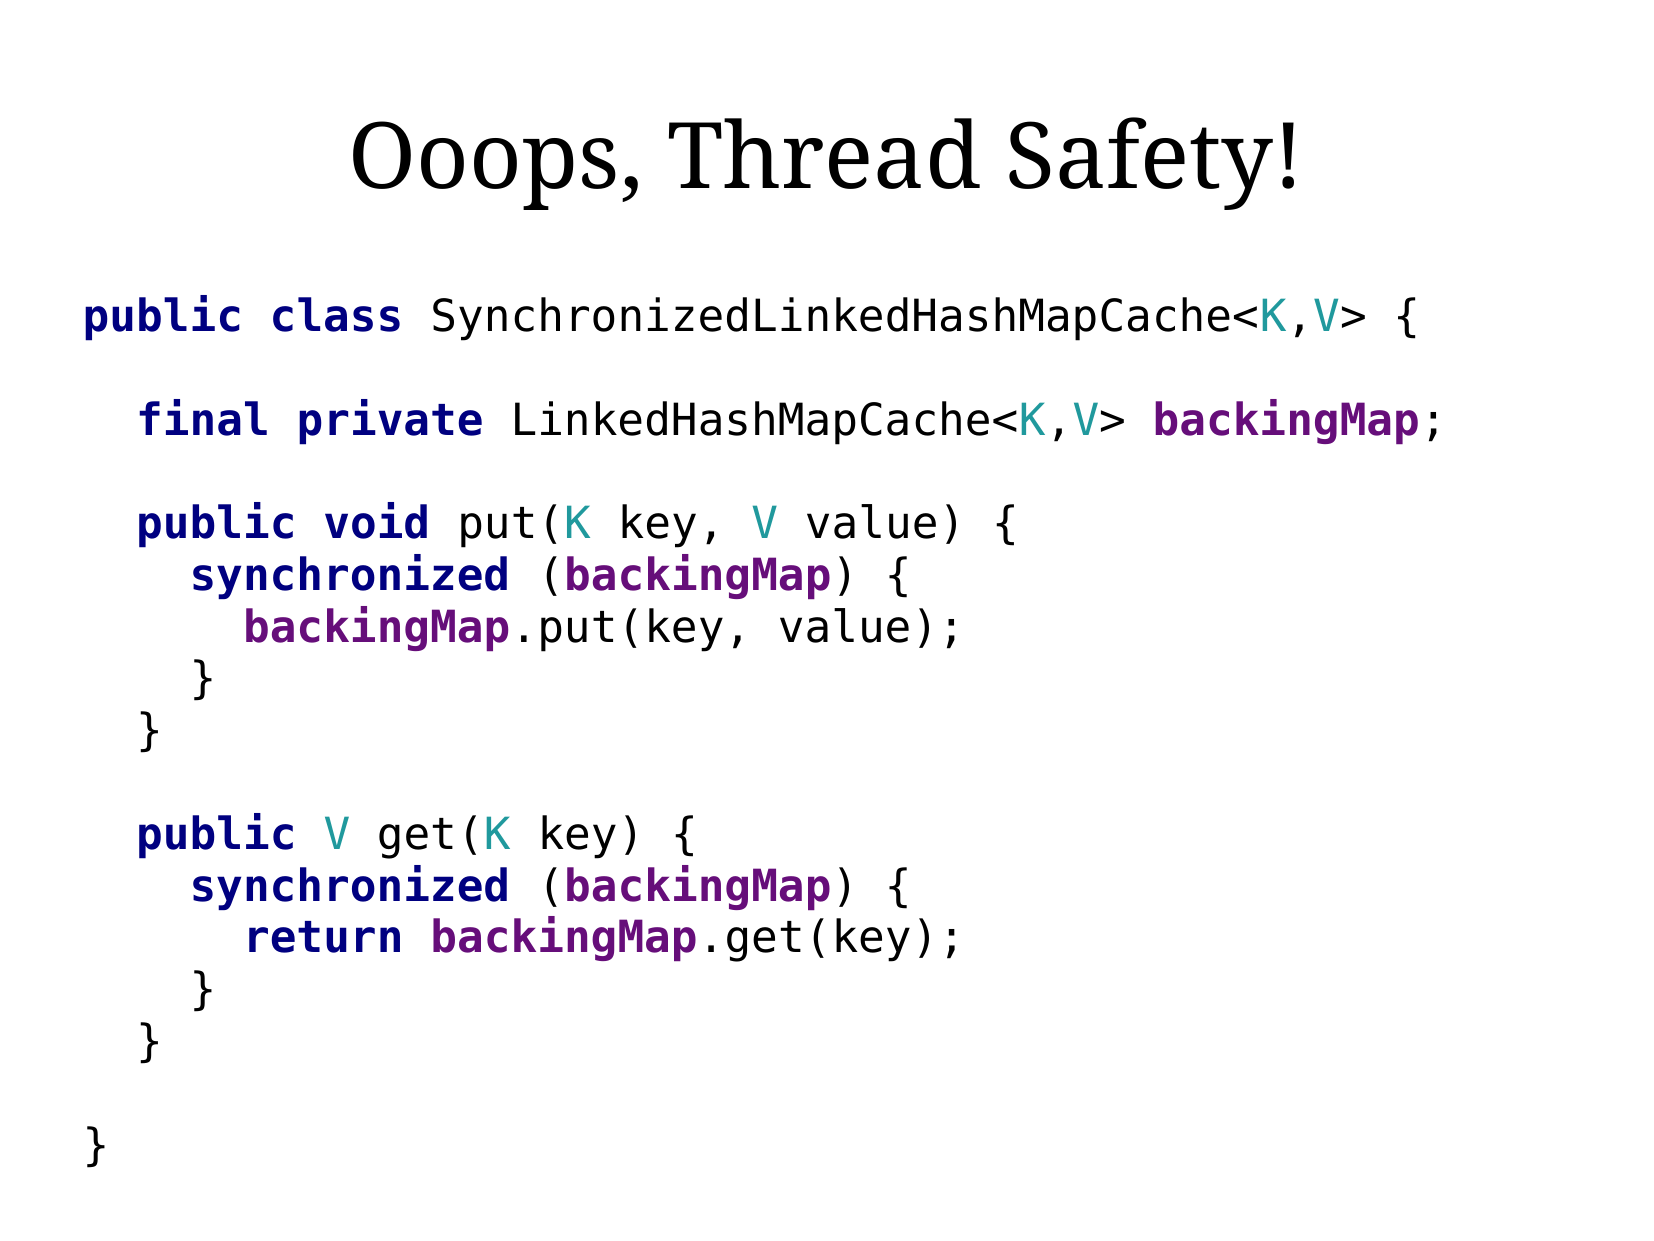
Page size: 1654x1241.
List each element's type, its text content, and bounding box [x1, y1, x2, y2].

list public class SynchronizedLinkedHashMapCache<K,V> { final private LinkedHashMapCache<K,V> backingMap; public void put(K key, V value) { synchronized (backingMap) { backingMap.put(key, value); } } public V get(K key) { synchronized (backingMap) { return backingMap.get(key); } } } [82, 290, 1571, 1182]
title Ooops, Thread Safety! [82, 49, 1571, 257]
